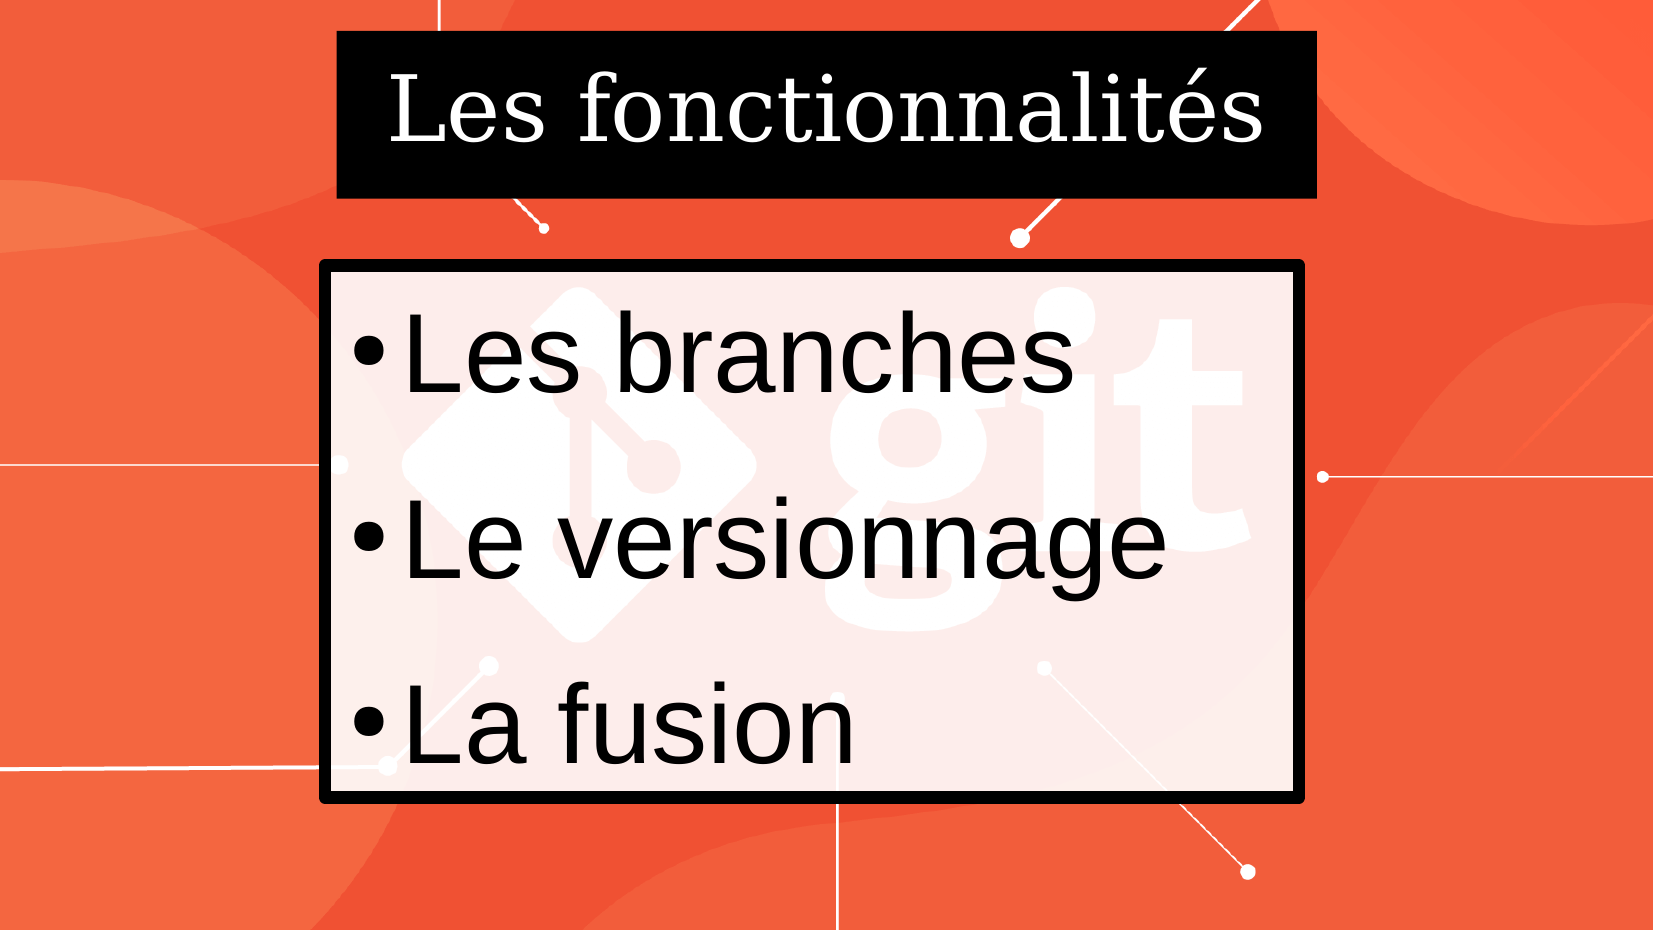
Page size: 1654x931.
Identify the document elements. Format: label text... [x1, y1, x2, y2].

picture [0, 0, 1653, 930]
title Les fonctionnalités [336, 30, 1317, 199]
list Les branches Le versionnage La fusion [324, 265, 1300, 798]
